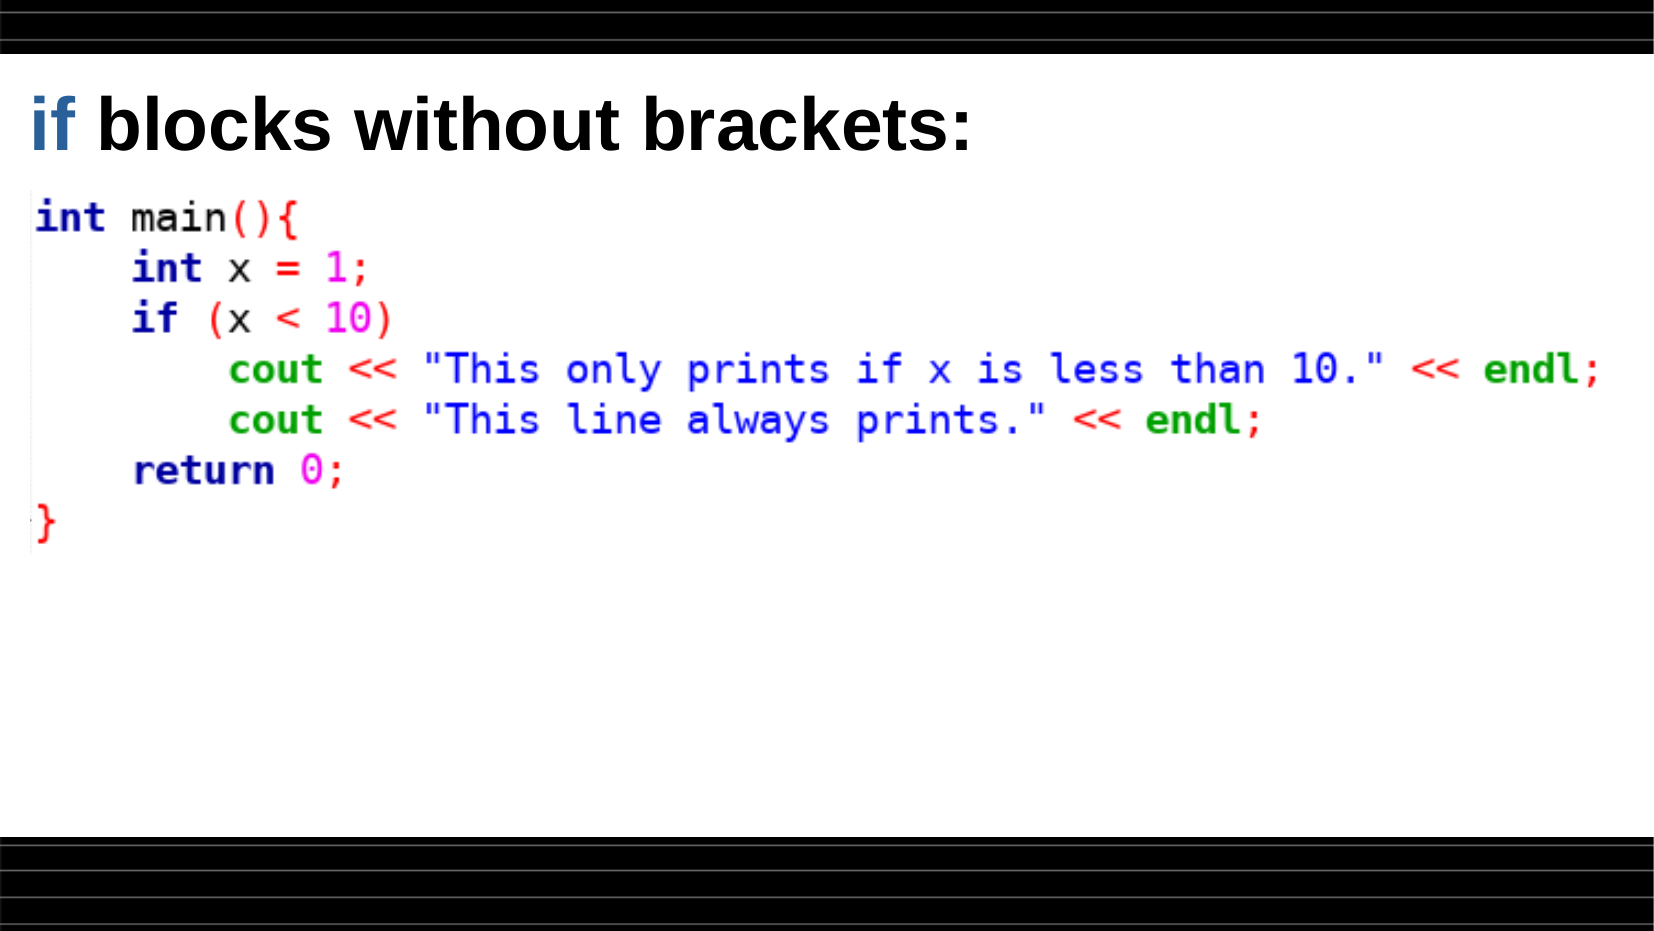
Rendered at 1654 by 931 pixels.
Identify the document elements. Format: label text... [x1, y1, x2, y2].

picture [0, 0, 1654, 54]
picture [30, 190, 1611, 556]
text_box if blocks without brackets: [15, 75, 1591, 174]
picture [0, 837, 1654, 931]
